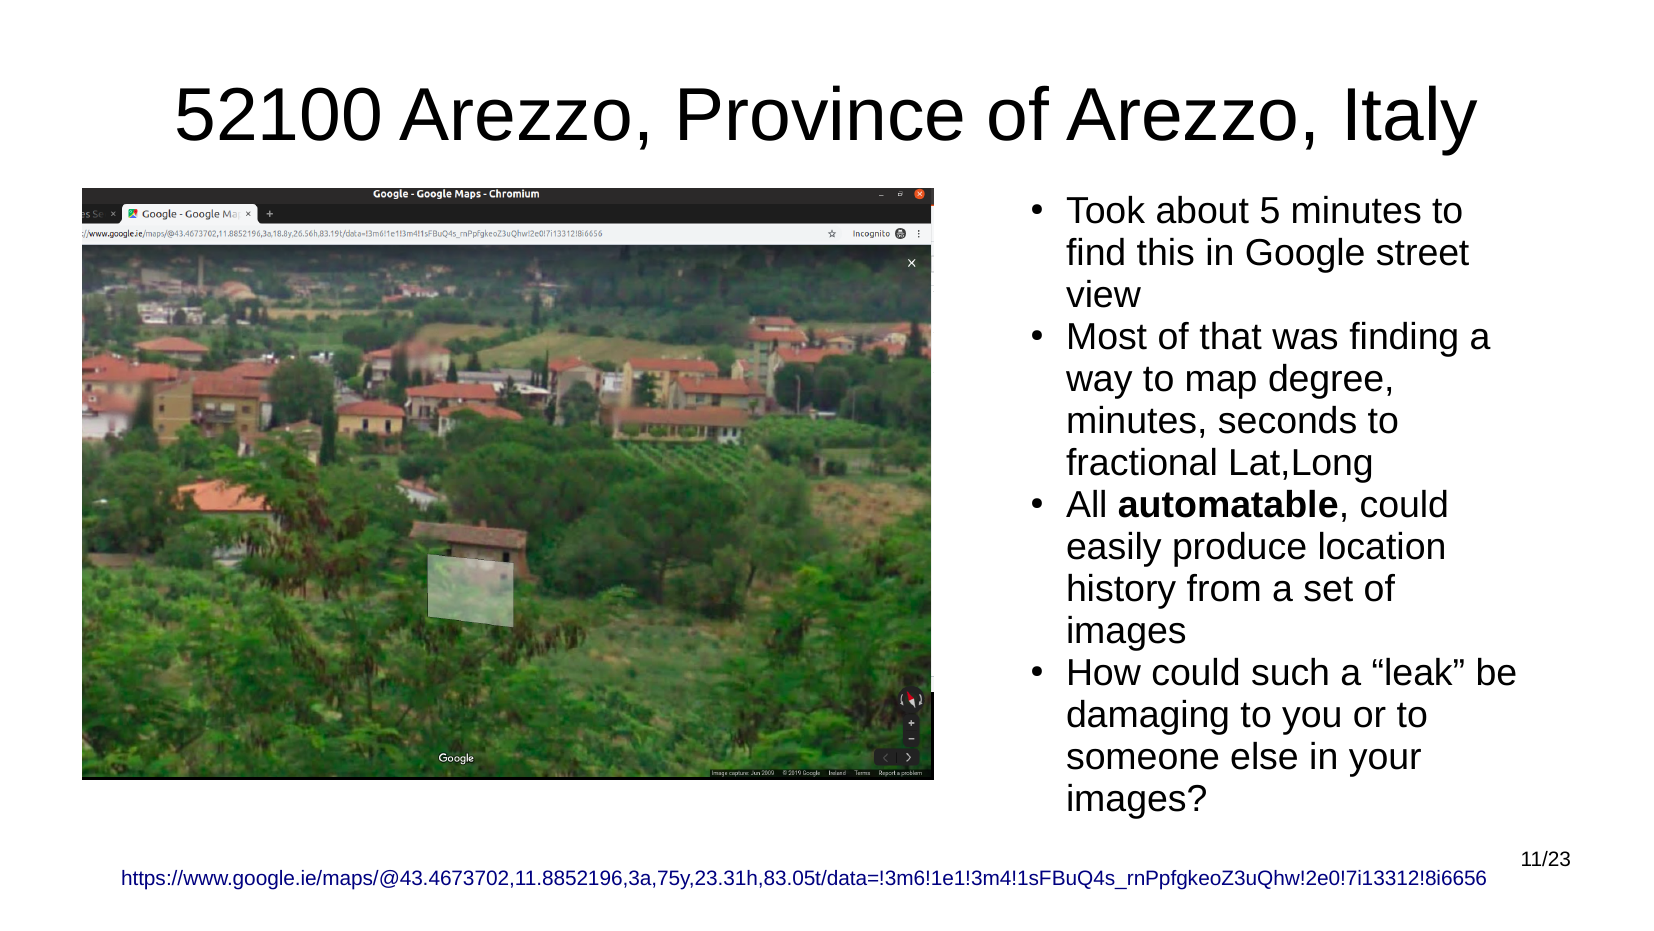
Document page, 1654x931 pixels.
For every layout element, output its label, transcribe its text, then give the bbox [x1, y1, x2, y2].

picture [82, 188, 934, 780]
text_box https://www.google.ie/maps/@43.4673702,11.8852196,3a,75y,23.31h,83.05t/data=!3m6!1e1!3m4!1sFBuQ4s_rnPpfgkeoZ3uQhw!2e0!7i13312!8i6656 [106, 859, 1504, 898]
text_box Took about 5 minutes to find this in Google street view Most of that was finding a way to map degree, minutes, seconds to fractional Lat,Long All automatable, could easily produce location history from a set of images How could such a “leak” be damaging to you or to someone else in your images? [1015, 182, 1536, 827]
title 52100 Arezzo, Province of Arezzo, Italy [82, 37, 1571, 193]
